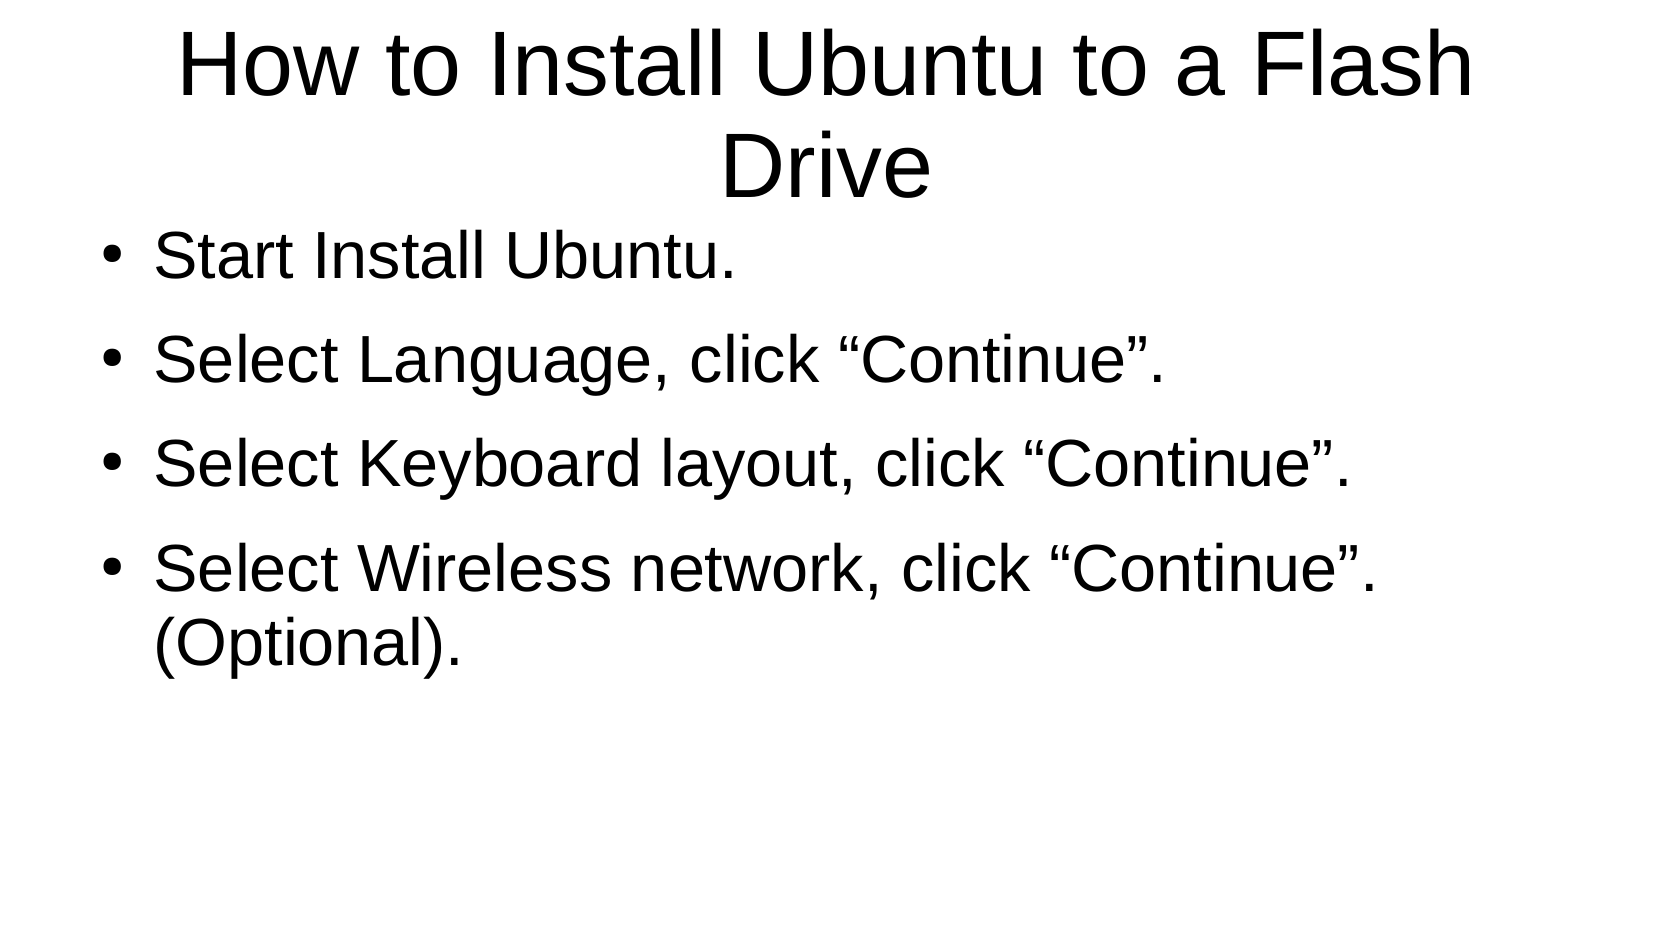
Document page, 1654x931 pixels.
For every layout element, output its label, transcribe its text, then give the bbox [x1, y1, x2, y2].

list Start Install Ubuntu. Select Language, click “Continue”. Select Keyboard layout, click “Continue”. Select Wireless network, click “Continue”. (Optional). [82, 217, 1571, 758]
title How to Install Ubuntu to a Flash Drive [82, 12, 1571, 217]
